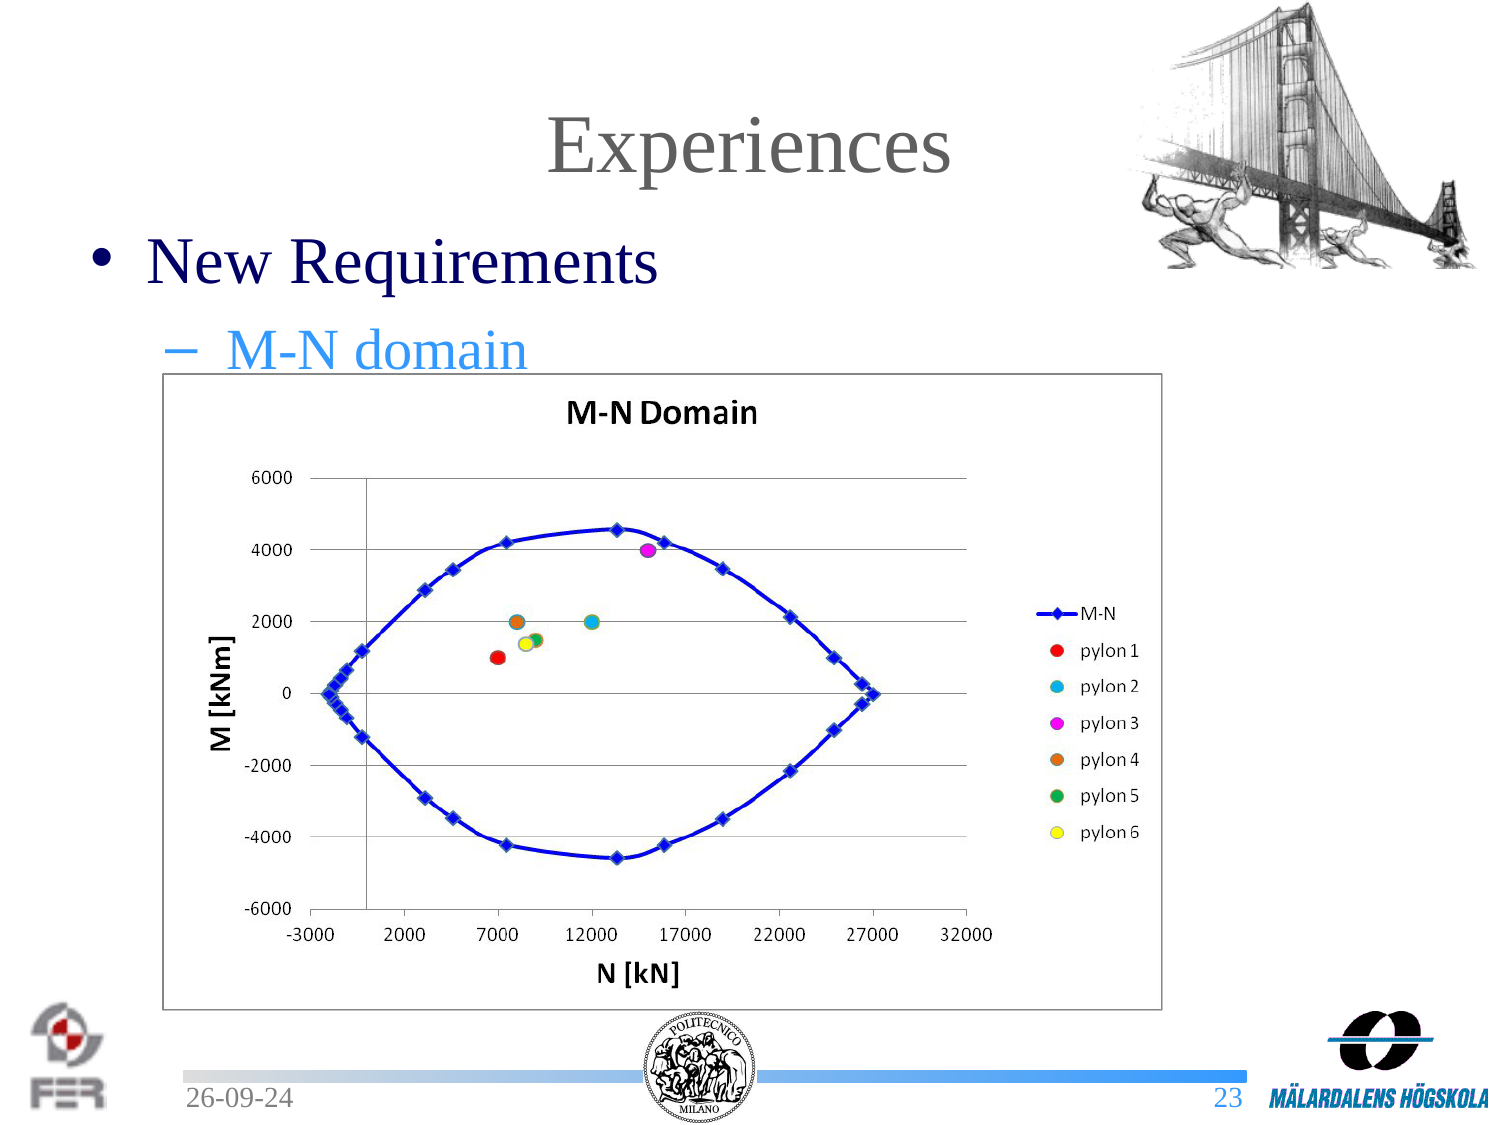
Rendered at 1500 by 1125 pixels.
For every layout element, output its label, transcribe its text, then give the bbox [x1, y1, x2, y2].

picture [1368, 1093, 1374, 1104]
picture [1435, 1096, 1441, 1104]
picture [1454, 1091, 1459, 1108]
picture [29, 987, 107, 1125]
picture [161, 952, 1163, 1123]
list New Requirements M-N domain [75, 209, 1426, 952]
picture [1269, 1011, 1488, 1108]
title Experiences [75, 45, 1122, 209]
text_box 13-12-02 [171, 1070, 396, 1114]
picture [1122, 0, 1477, 269]
text_box <numero> [1186, 1070, 1258, 1114]
